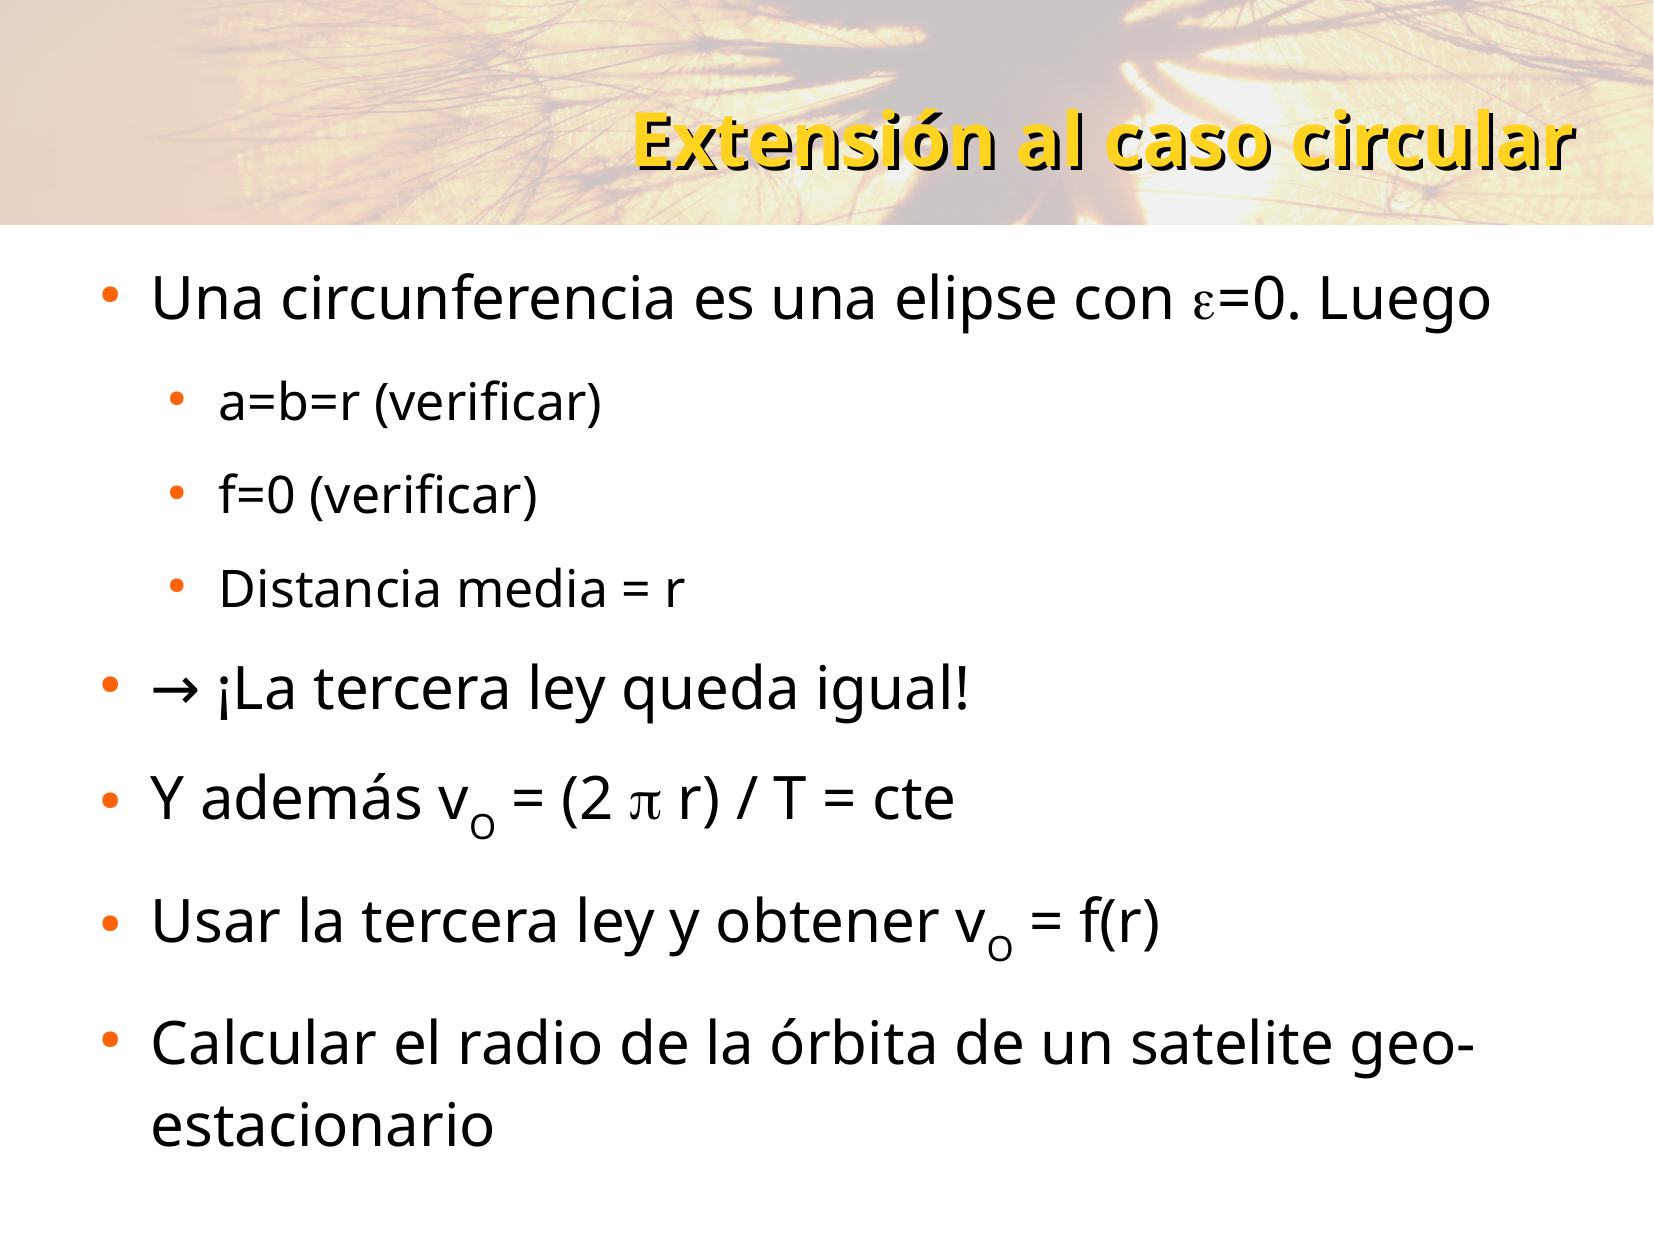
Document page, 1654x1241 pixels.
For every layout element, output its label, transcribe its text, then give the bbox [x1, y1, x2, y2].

list Una circunferencia es una elipse con e=0. Luego a=b=r (verificar) f=0 (verificar) Distancia media = r → ¡La tercera ley queda igual! Y además vO = (2 p r) / T = cte Usar la tercera ley y obtener vO = f(r) Calcular el radio de la órbita de un satelite geo-estacionario [82, 255, 1571, 1171]
title Extensión al caso circular [86, 49, 1576, 226]
picture [0, 0, 1654, 225]
